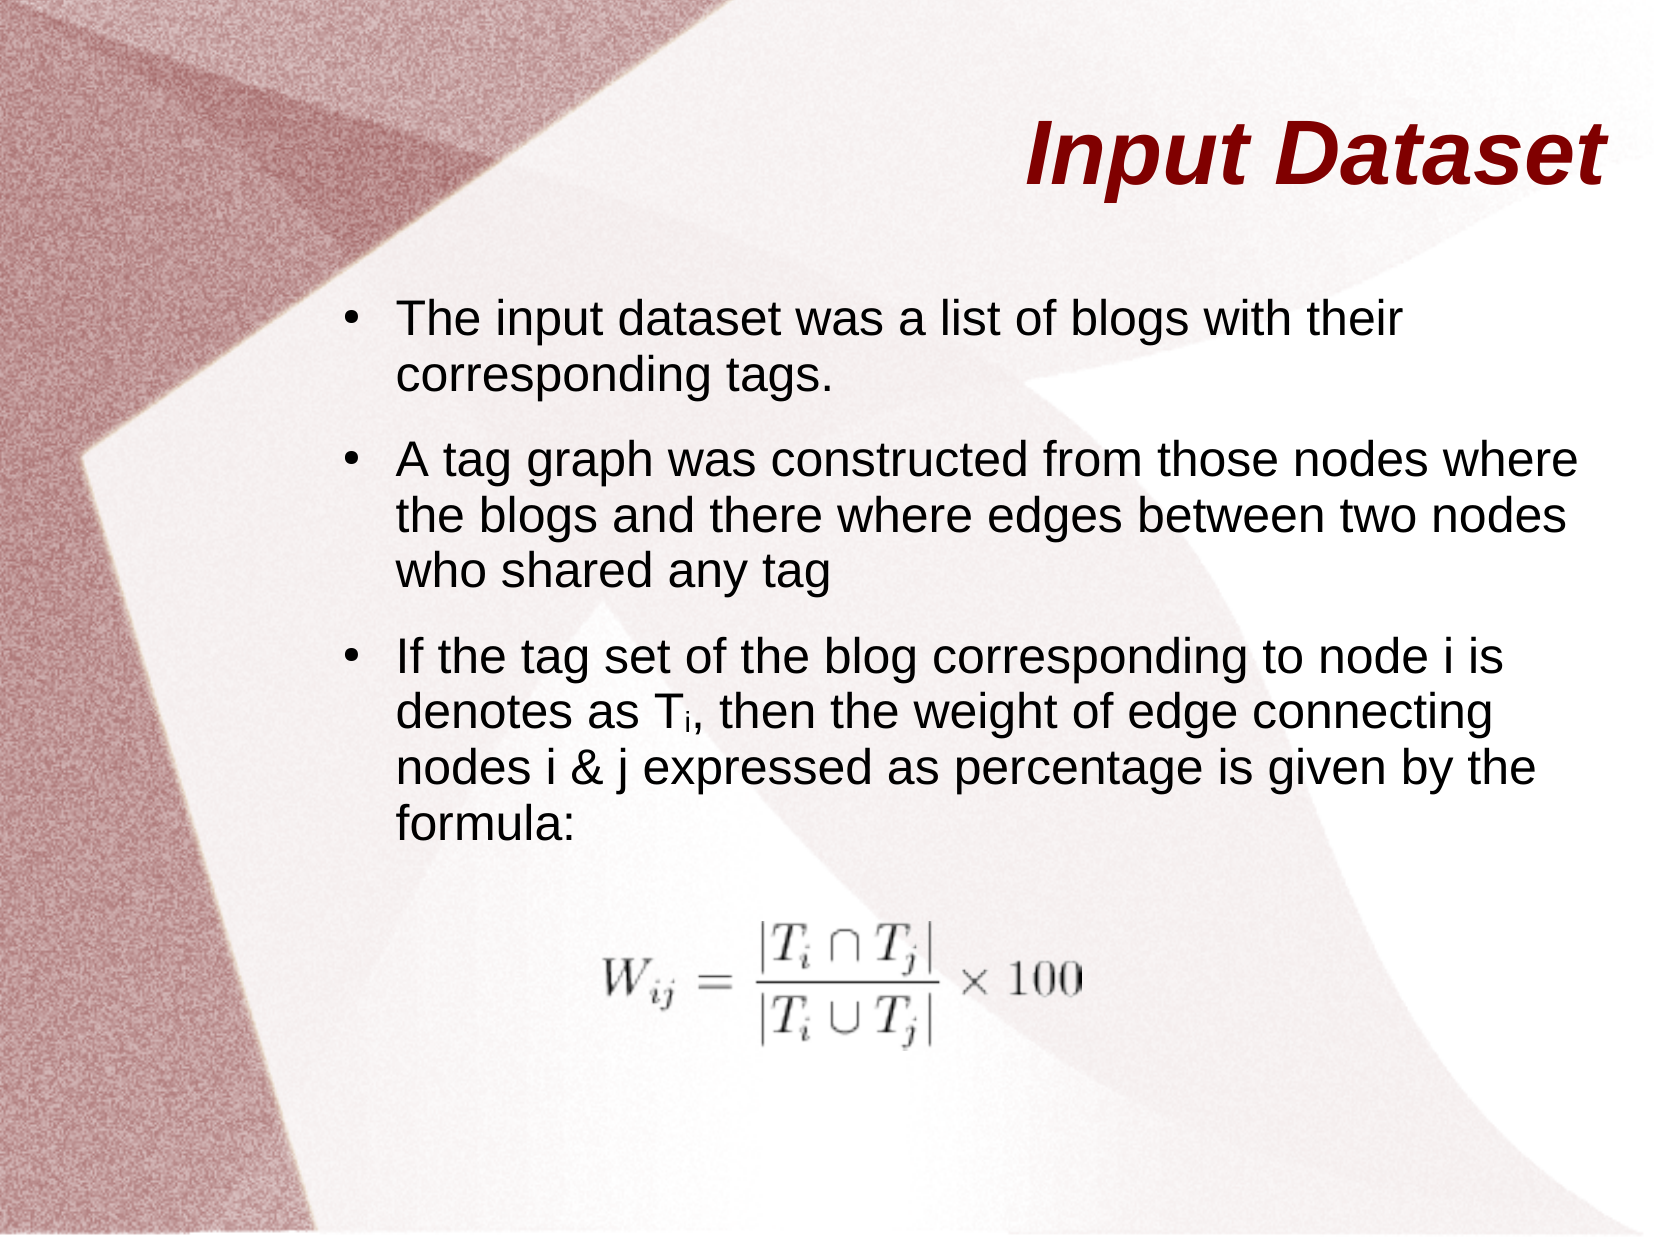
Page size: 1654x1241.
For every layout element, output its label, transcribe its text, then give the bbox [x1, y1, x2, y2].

list The input dataset was a list of blogs with their corresponding tags. A tag graph was constructed from those nodes where the blogs and there where edges between two nodes who shared any tag If the tag set of the blog corresponding to node i is denotes as Ti, then the weight of edge connecting nodes i & j expressed as percentage is given by the formula: [324, 290, 1601, 1010]
picture [0, 0, 1654, 1241]
title Input Dataset [596, 49, 1607, 257]
